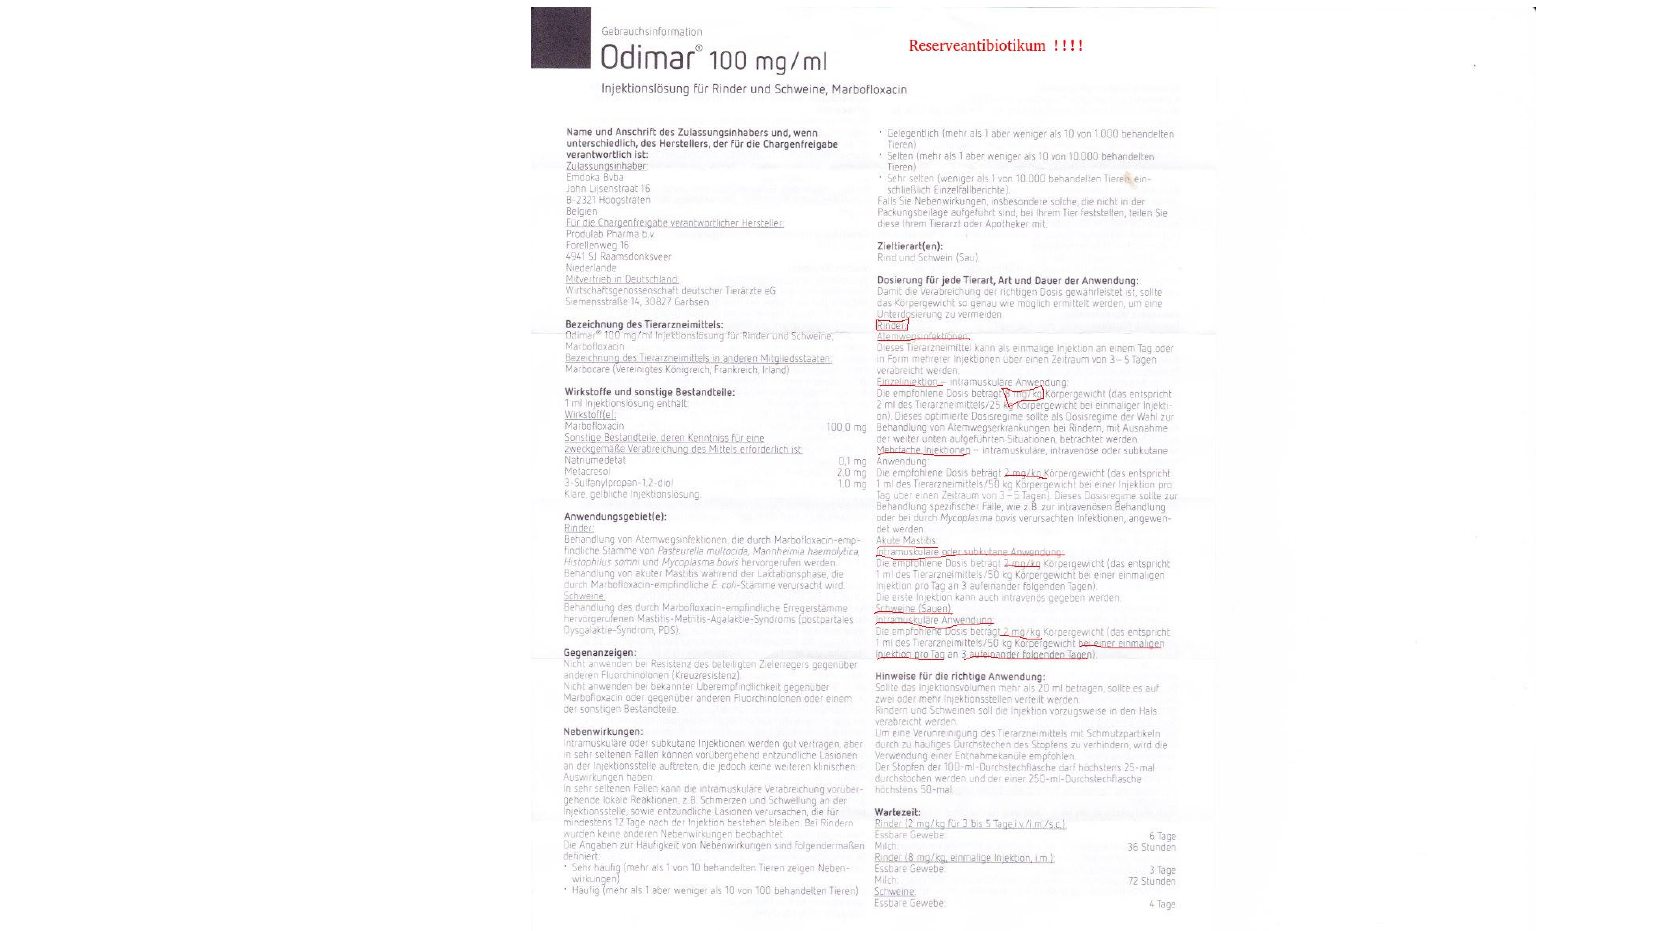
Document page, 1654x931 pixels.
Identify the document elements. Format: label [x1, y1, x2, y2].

picture [531, 7, 1536, 931]
